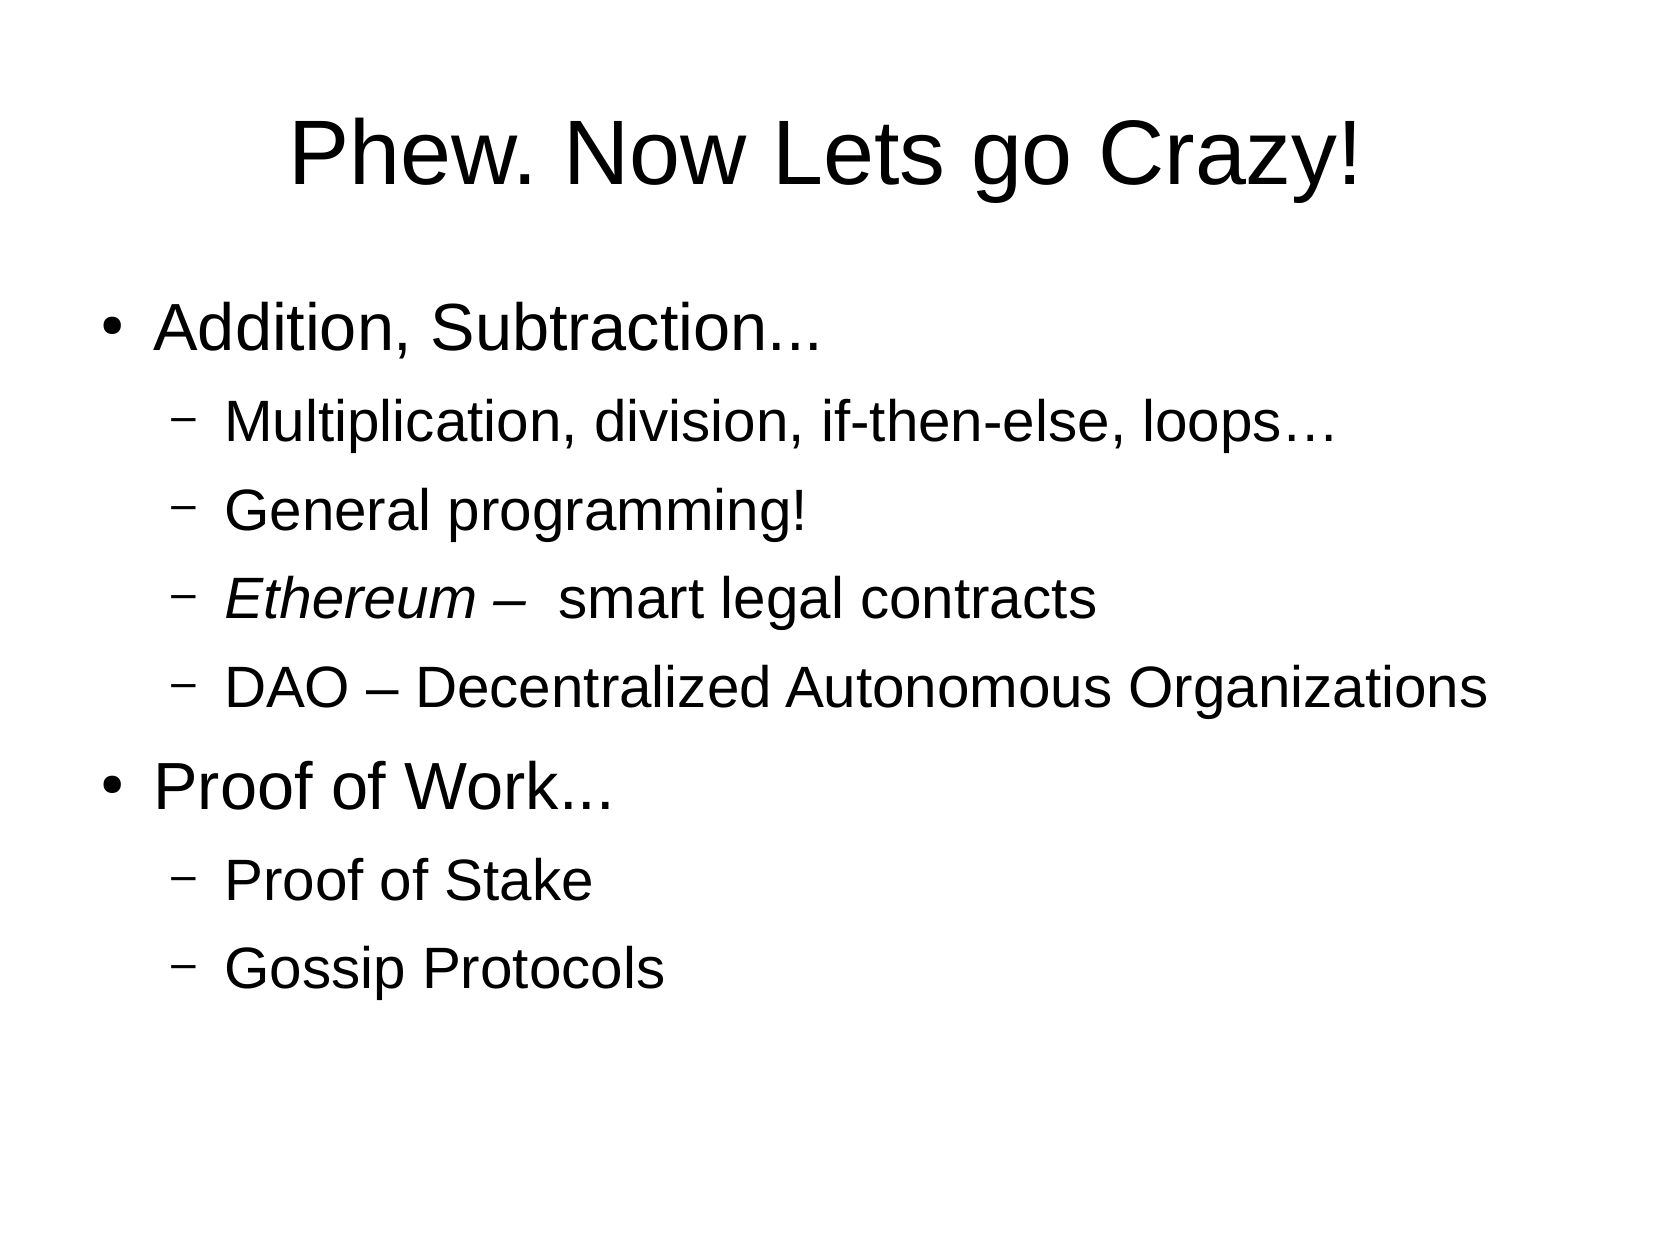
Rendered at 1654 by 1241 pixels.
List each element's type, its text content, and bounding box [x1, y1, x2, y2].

title Phew. Now Lets go Crazy! [82, 49, 1571, 257]
list Addition, Subtraction... Multiplication, division, if-then-else, loops… General programming! Ethereum – smart legal contracts DAO – Decentralized Autonomous Organizations Proof of Work... Proof of Stake Gossip Protocols [82, 290, 1571, 1010]
